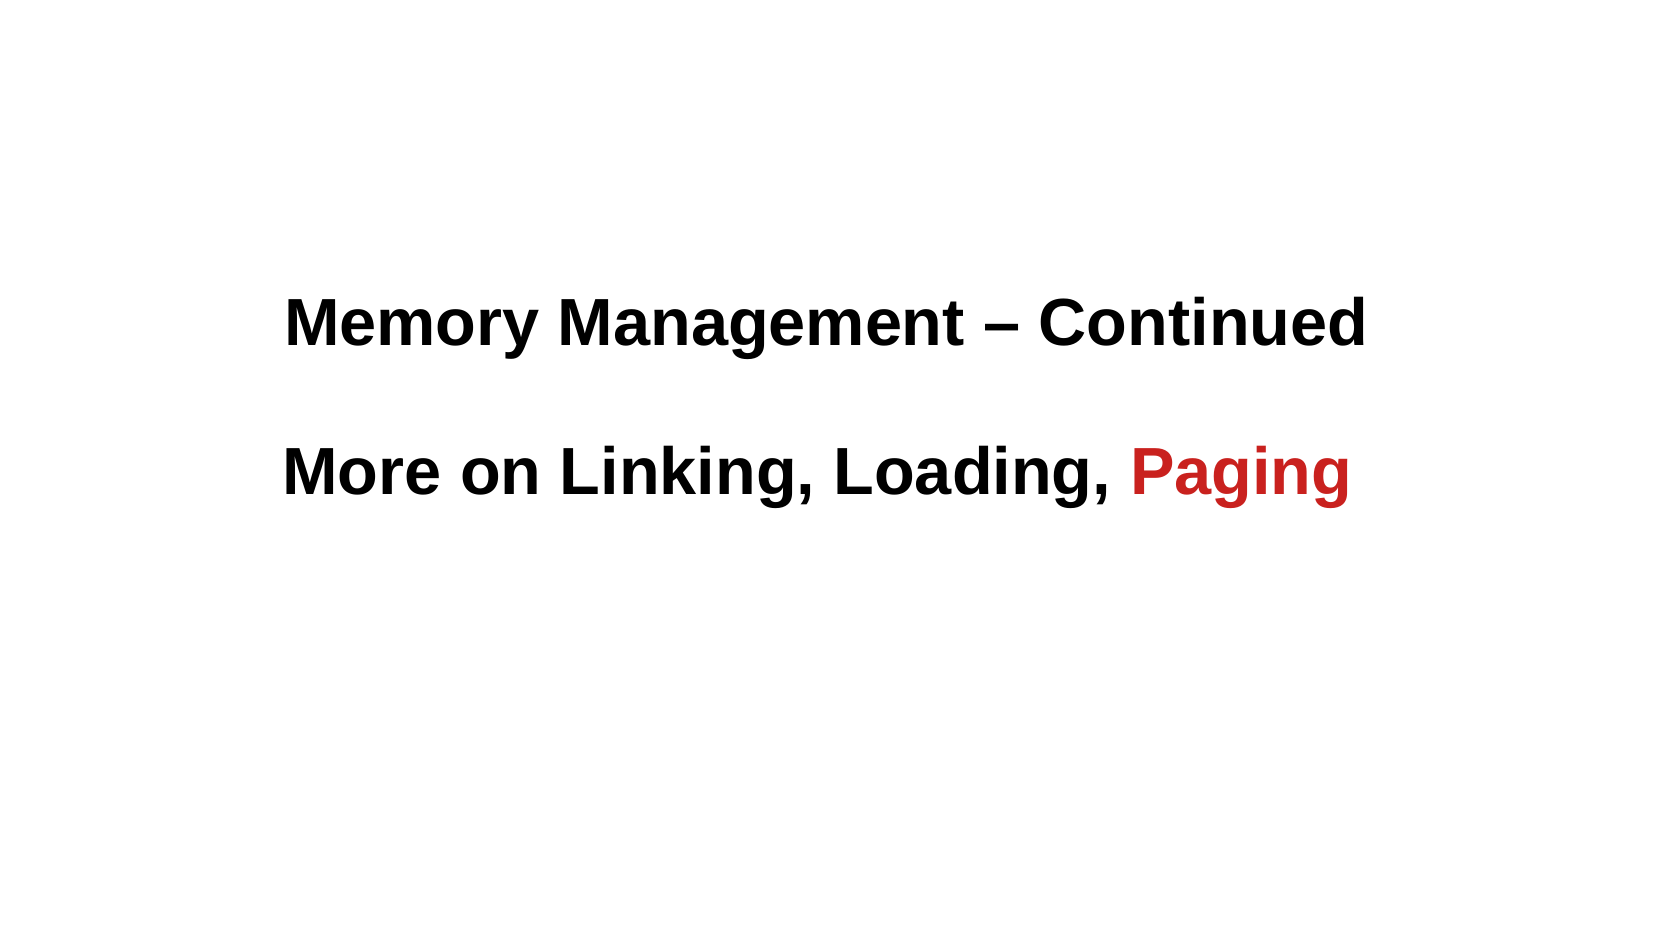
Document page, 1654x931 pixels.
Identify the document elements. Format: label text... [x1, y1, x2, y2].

subtitle Memory Management – Continued More on Linking, Loading, Paging [82, 37, 1571, 757]
